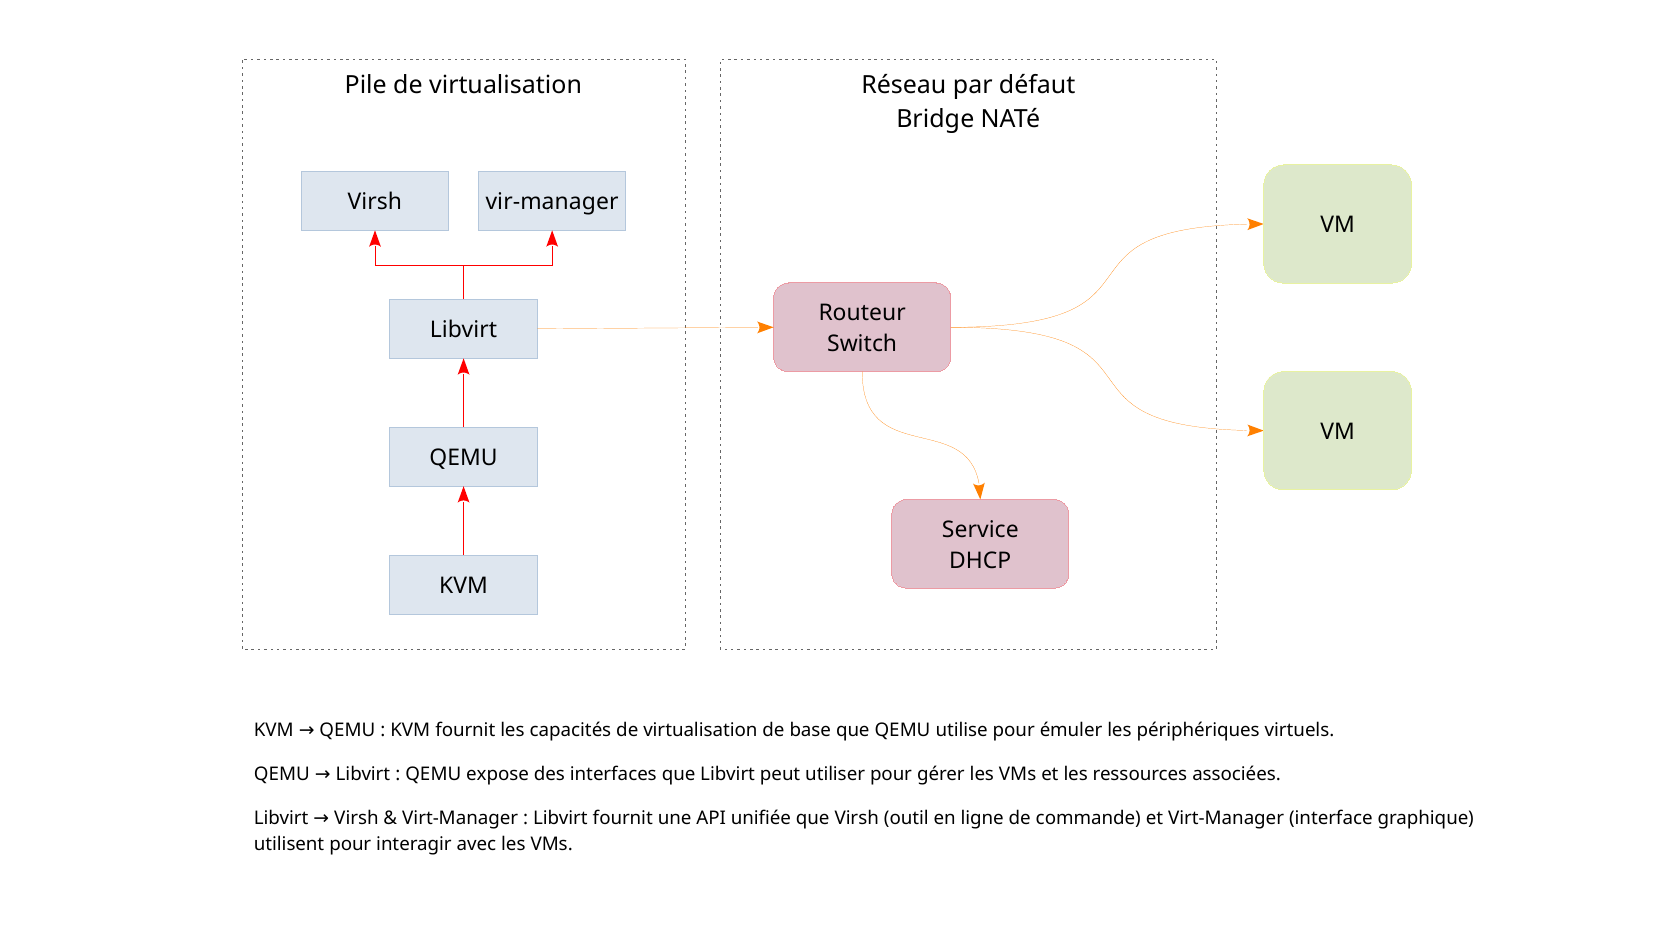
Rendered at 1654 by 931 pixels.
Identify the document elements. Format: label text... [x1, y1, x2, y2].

text_box Réseau par défaut Bridge NATé [720, 59, 1217, 650]
text_box Virsh [301, 171, 449, 231]
text_box VM [1263, 371, 1412, 490]
text_box vir-manager [478, 171, 626, 231]
text_box Libvirt [389, 299, 538, 359]
text_box KVM → QEMU : KVM fournit les capacités de virtualisation de base que QEMU utilise pour émuler les périphériques virtuels. QEMU → Libvirt : QEMU expose des interfaces que Libvirt peut utiliser pour gérer les VMs et les ressources associées. Libvirt → Virsh & Virt-Manager : Libvirt fournit une API unifiée que Virsh (outil en ligne de commande) et Virt-Manager (interface graphique) utilisent pour interagir avec les VMs. [236, 708, 1536, 911]
text_box Pile de virtualisation [242, 59, 686, 650]
text_box QEMU [389, 427, 538, 487]
text_box KVM [389, 555, 538, 615]
text_box VM [1263, 164, 1412, 284]
